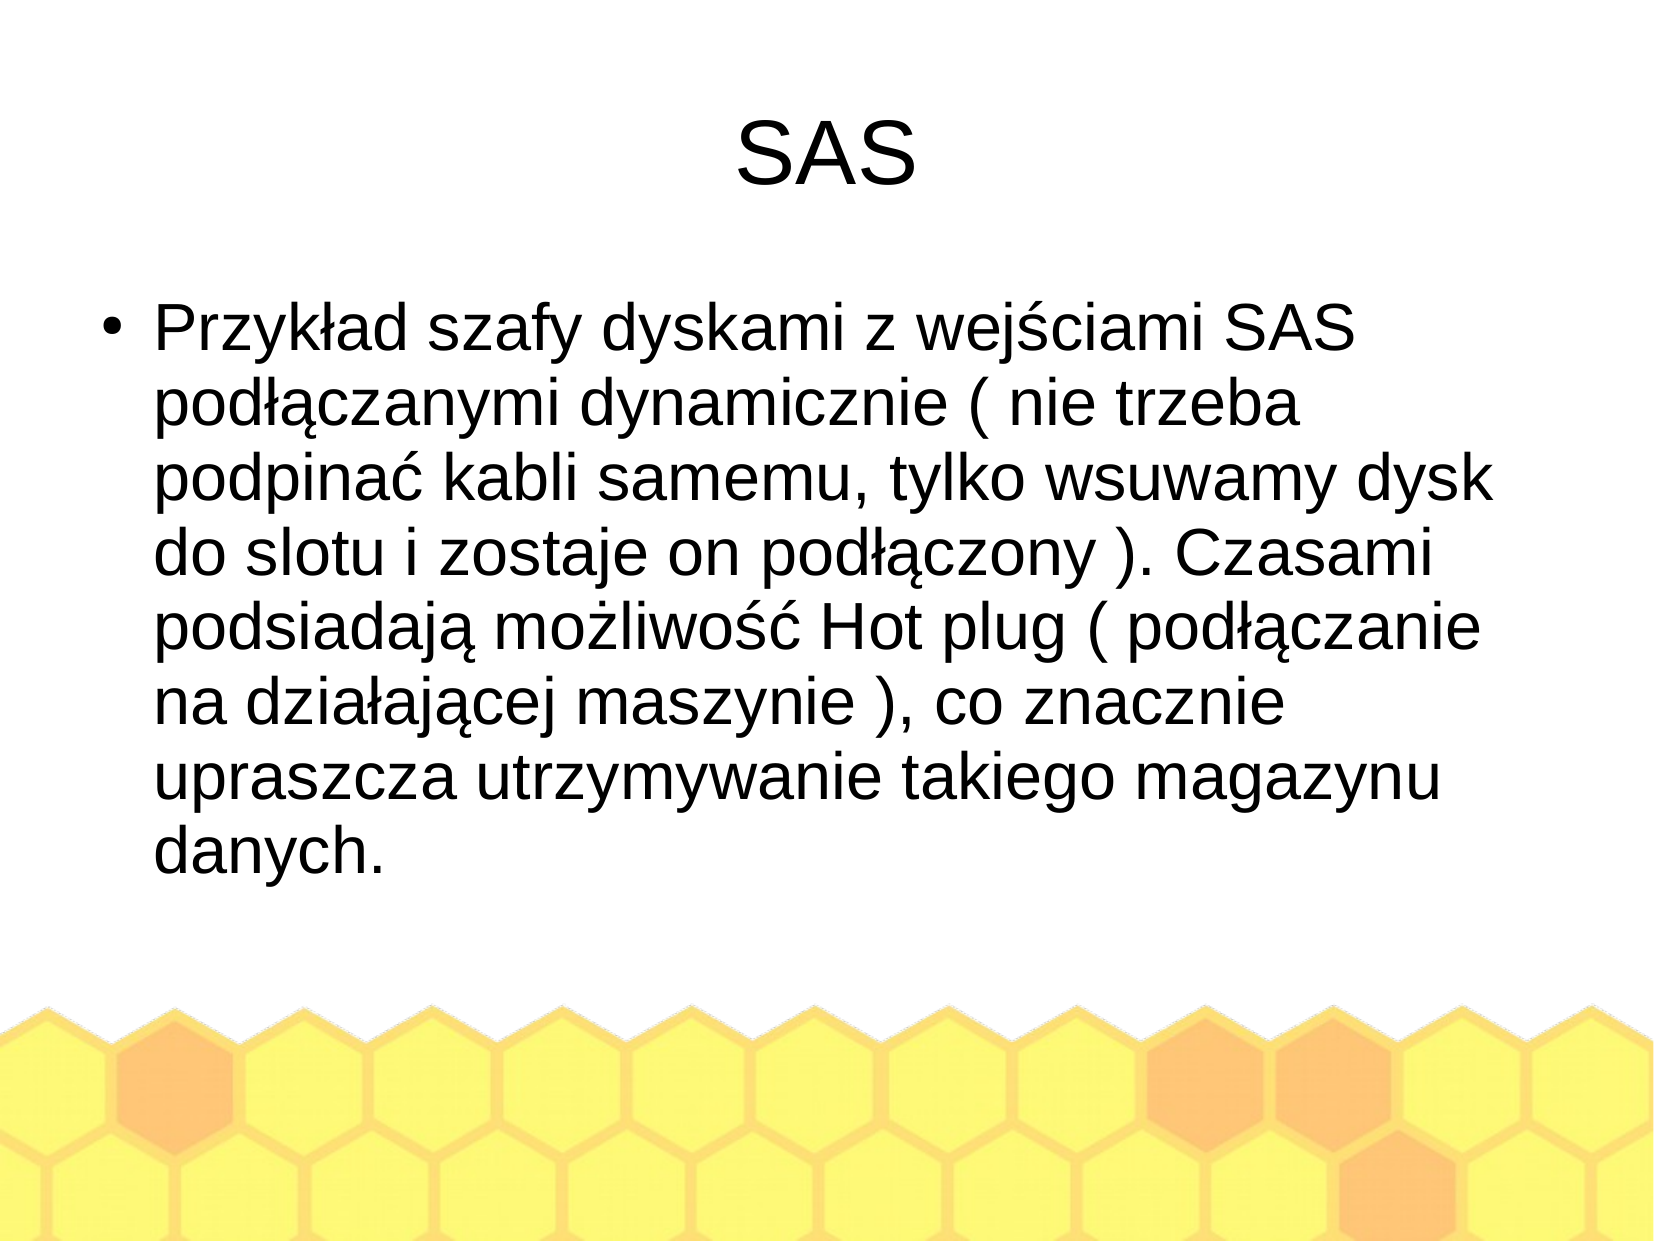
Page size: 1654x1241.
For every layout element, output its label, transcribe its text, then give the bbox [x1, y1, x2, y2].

list Przykład szafy dyskami z wejściami SAS podłączanymi dynamicznie ( nie trzeba podpinać kabli samemu, tylko wsuwamy dysk do slotu i zostaje on podłączony ). Czasami podsiadają możliwość Hot plug ( podłączanie na działającej maszynie ), co znacznie upraszcza utrzymywanie takiego magazynu danych. [82, 290, 1571, 1010]
title SAS [82, 49, 1571, 257]
picture [0, 1001, 1654, 1241]
